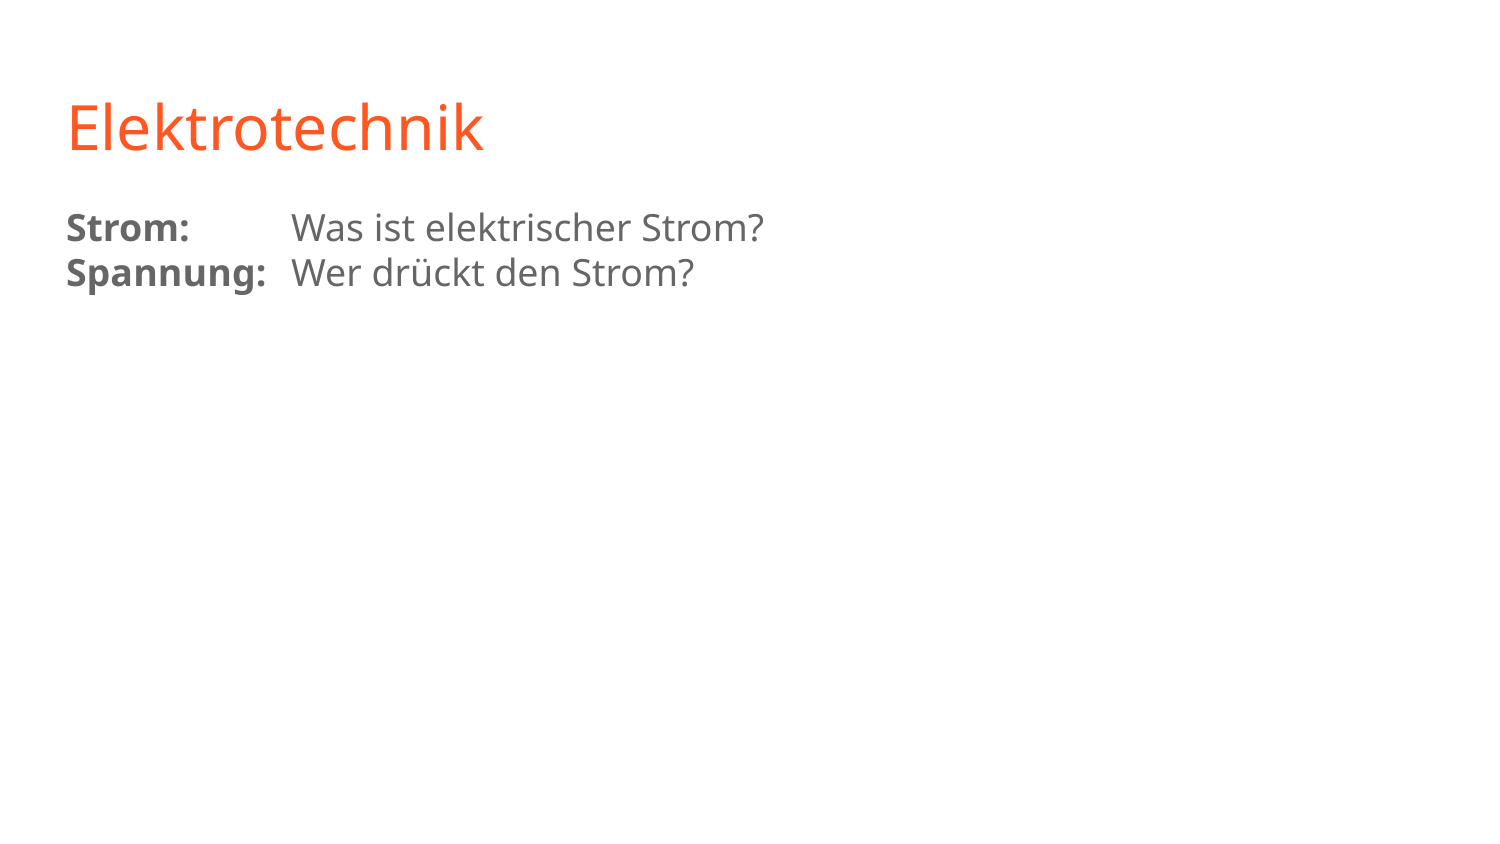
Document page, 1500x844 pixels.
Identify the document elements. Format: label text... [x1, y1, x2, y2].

list Strom: Was ist elektrischer Strom? Spannung: Wer drückt den Strom? [51, 189, 1449, 750]
title Elektrotechnik [51, 72, 1449, 167]
